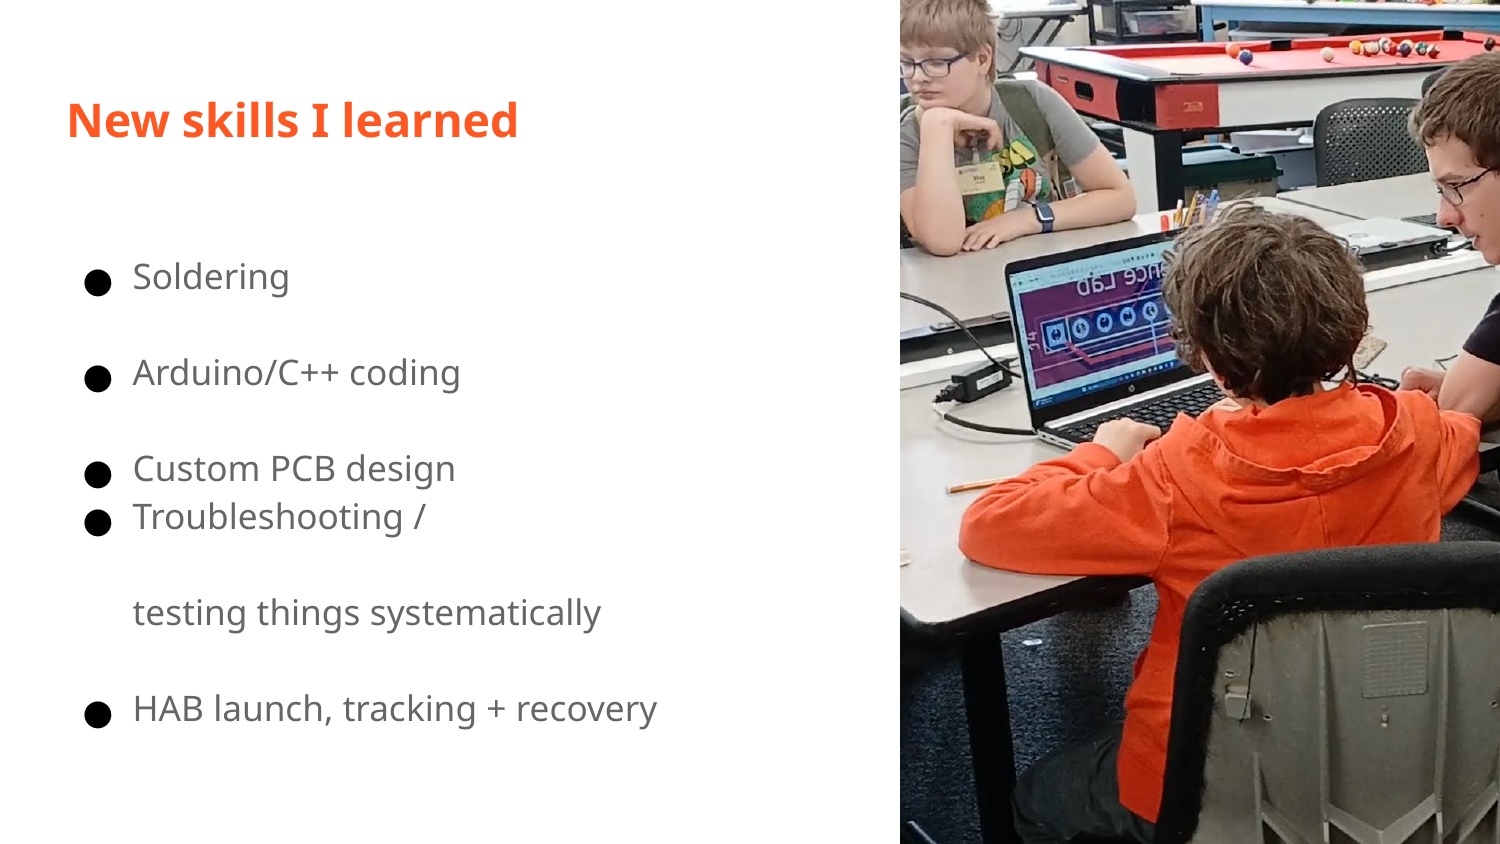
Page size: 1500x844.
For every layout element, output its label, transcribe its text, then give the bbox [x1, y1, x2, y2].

picture [900, 0, 1500, 844]
list Soldering Arduino/C++ coding Custom PCB design Troubleshooting / testing things systematically HAB launch, tracking + recovery [51, 189, 713, 750]
title New skills I learned [51, 72, 900, 167]
